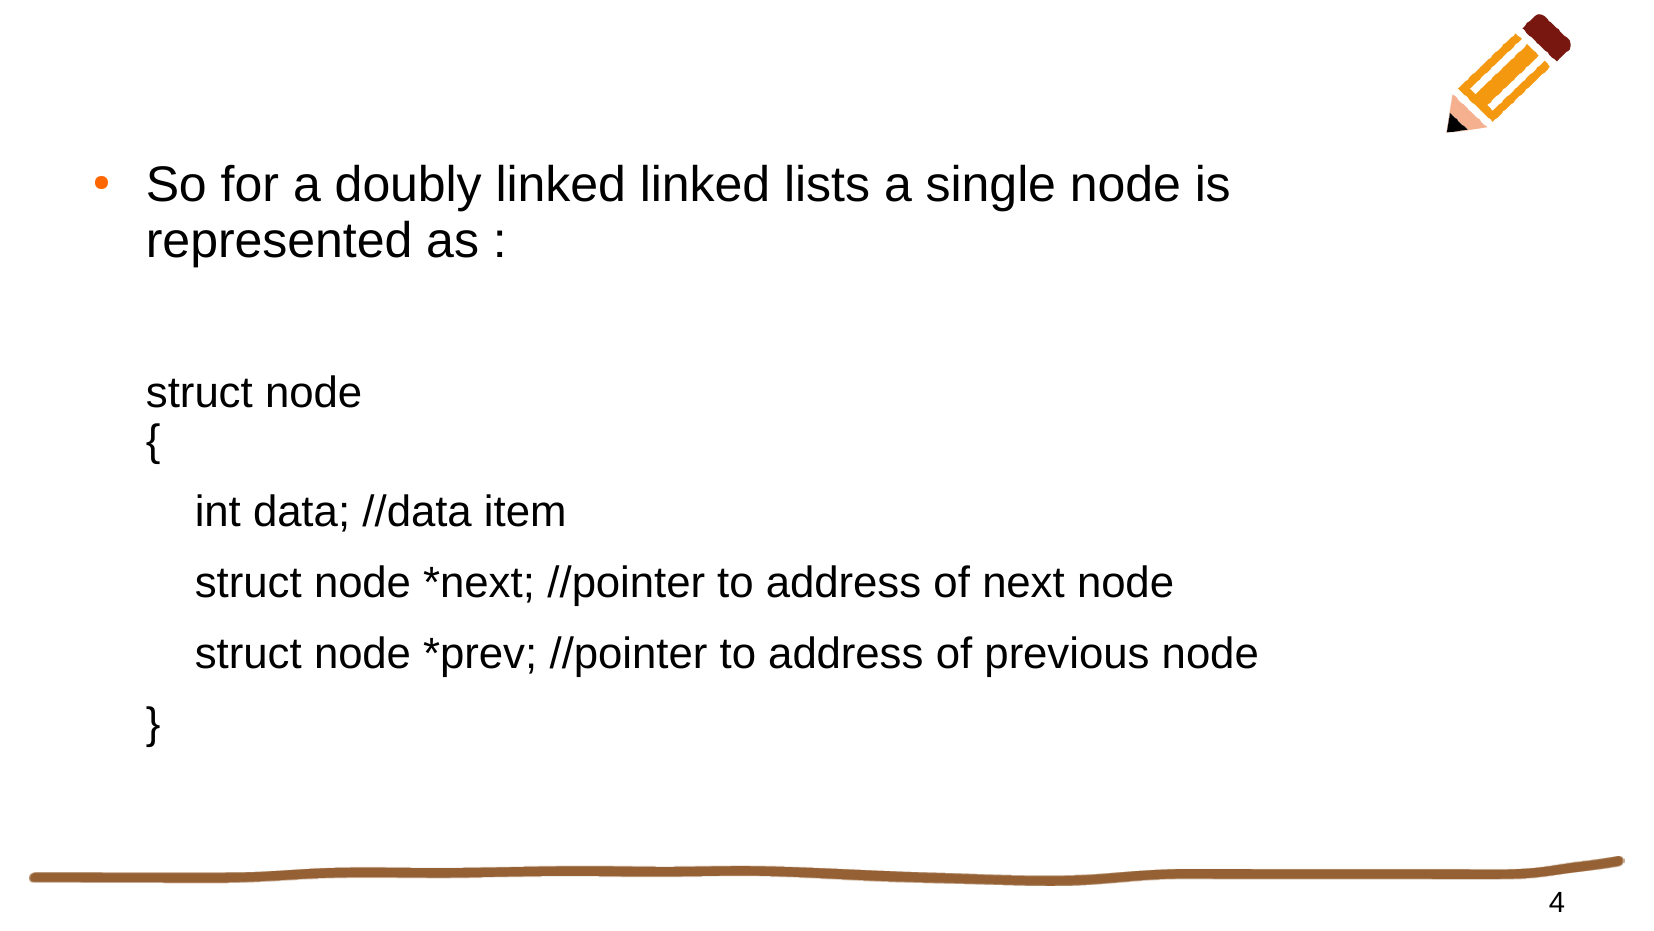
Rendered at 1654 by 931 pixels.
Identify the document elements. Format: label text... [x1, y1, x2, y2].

picture [1446, 14, 1571, 133]
picture [29, 856, 1625, 886]
list So for a doubly linked linked lists a single node is represented as : struct node { int data; //data item struct node *next; //pointer to address of next node struct node *prev; //pointer to address of previous node } [75, 156, 1487, 863]
